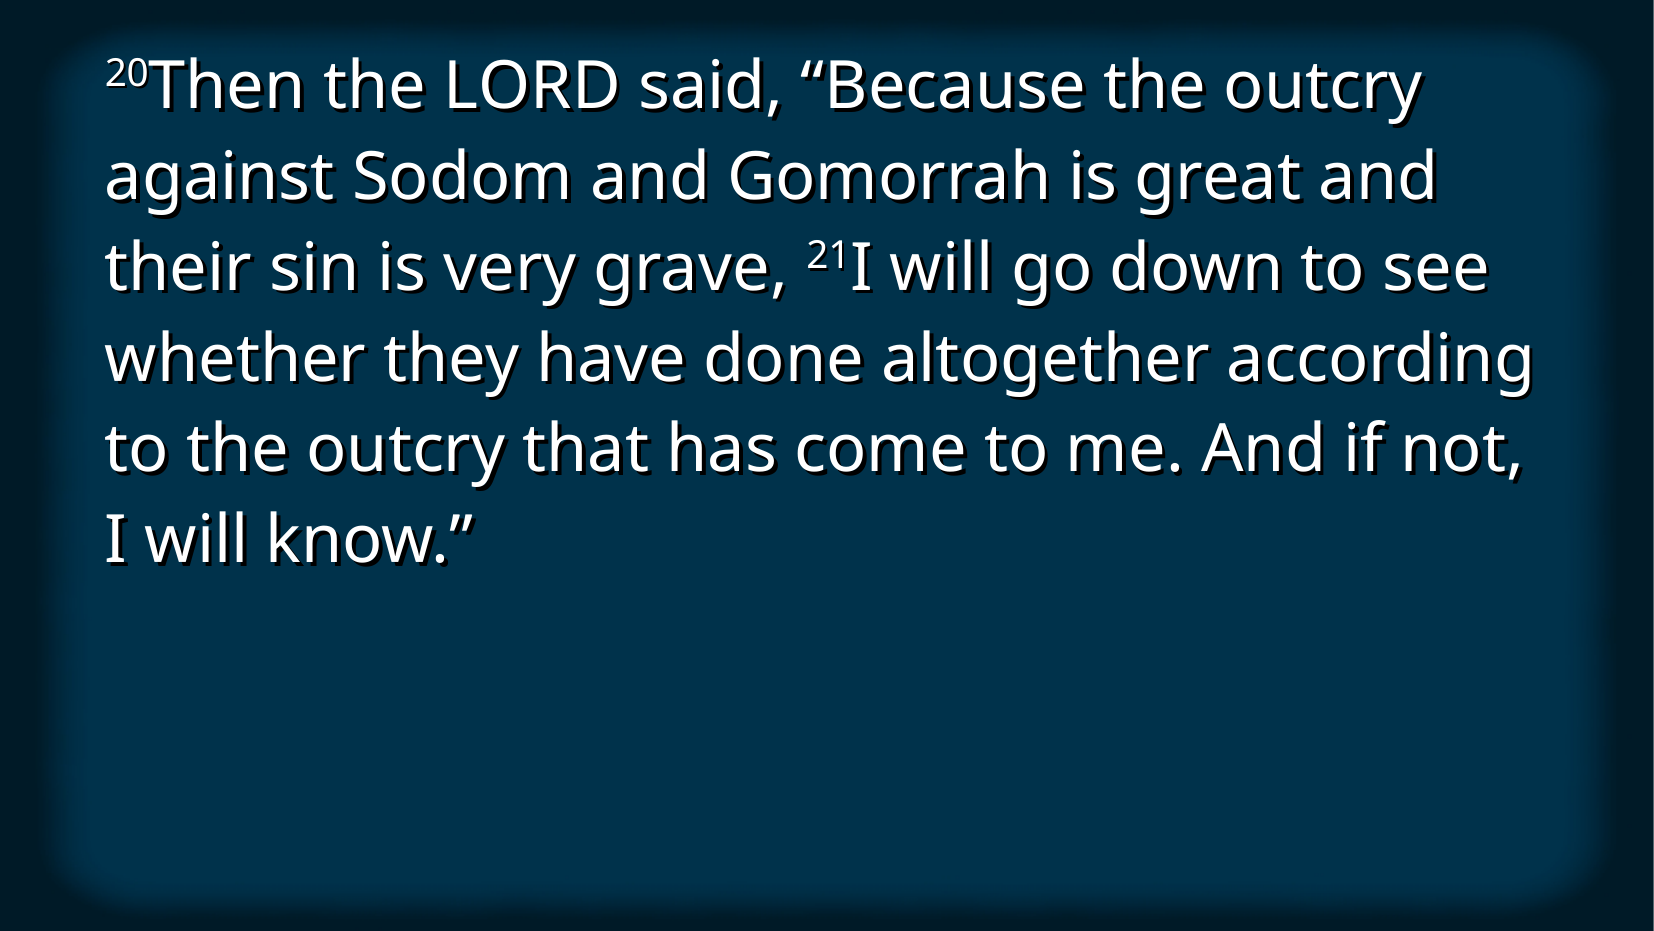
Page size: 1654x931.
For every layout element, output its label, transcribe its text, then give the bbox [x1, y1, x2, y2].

text_box 20Then the LORD said, “Because the outcry against Sodom and Gomorrah is great and their sin is very grave, 21I will go down to see whether they have done altogether according to the outcry that has come to me. And if not, I will know.” [90, 30, 1576, 578]
picture [0, 0, 1654, 931]
